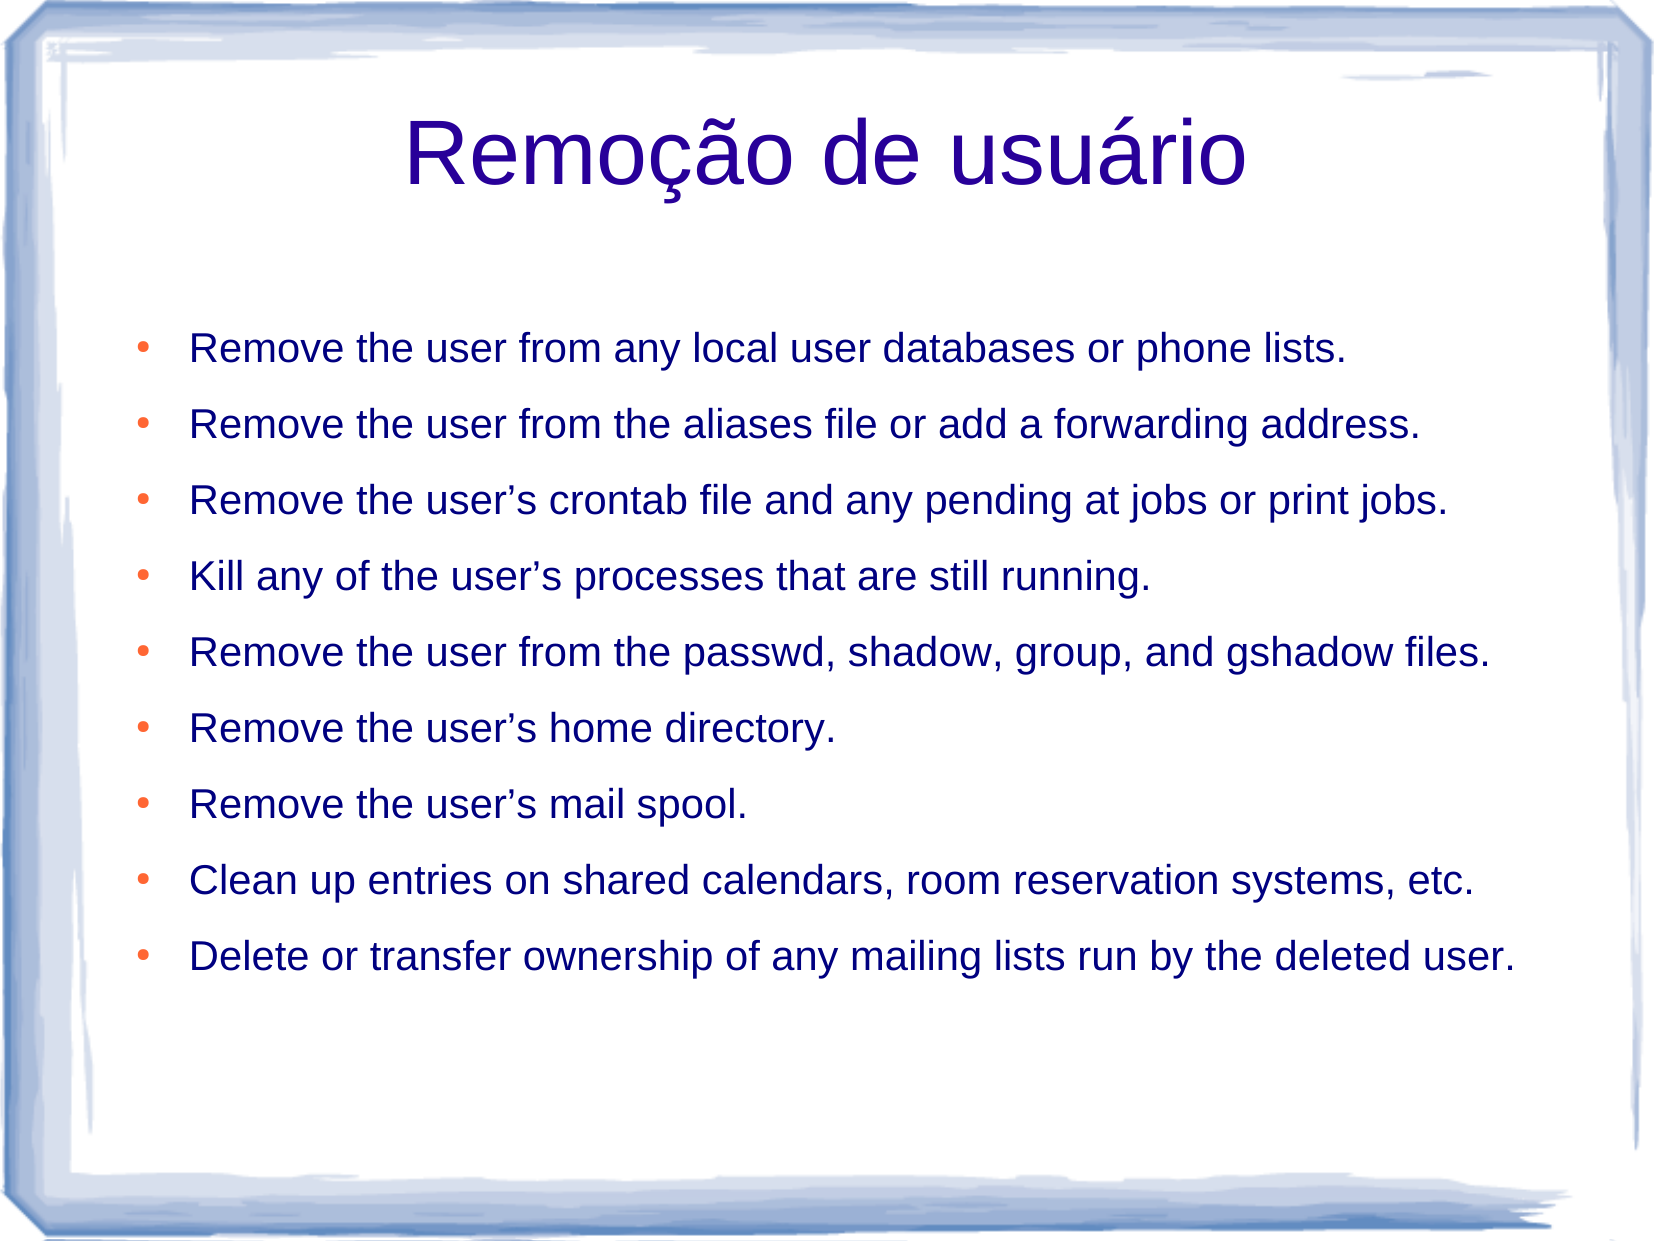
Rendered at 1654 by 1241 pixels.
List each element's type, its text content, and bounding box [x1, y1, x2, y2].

title Remoção de usuário [82, 49, 1571, 257]
list Remove the user from any local user databases or phone lists. Remove the user from the aliases file or add a forwarding address. Remove the user’s crontab file and any pending at jobs or print jobs. Kill any of the user’s processes that are still running. Remove the user from the passwd, shadow, group, and gshadow files. Remove the user’s home directory. Remove the user’s mail spool. Clean up entries on shared calendars, room reservation systems, etc. Delete or transfer ownership of any mailing lists run by the deleted user. [118, 324, 1571, 1045]
picture [0, 0, 1654, 1241]
